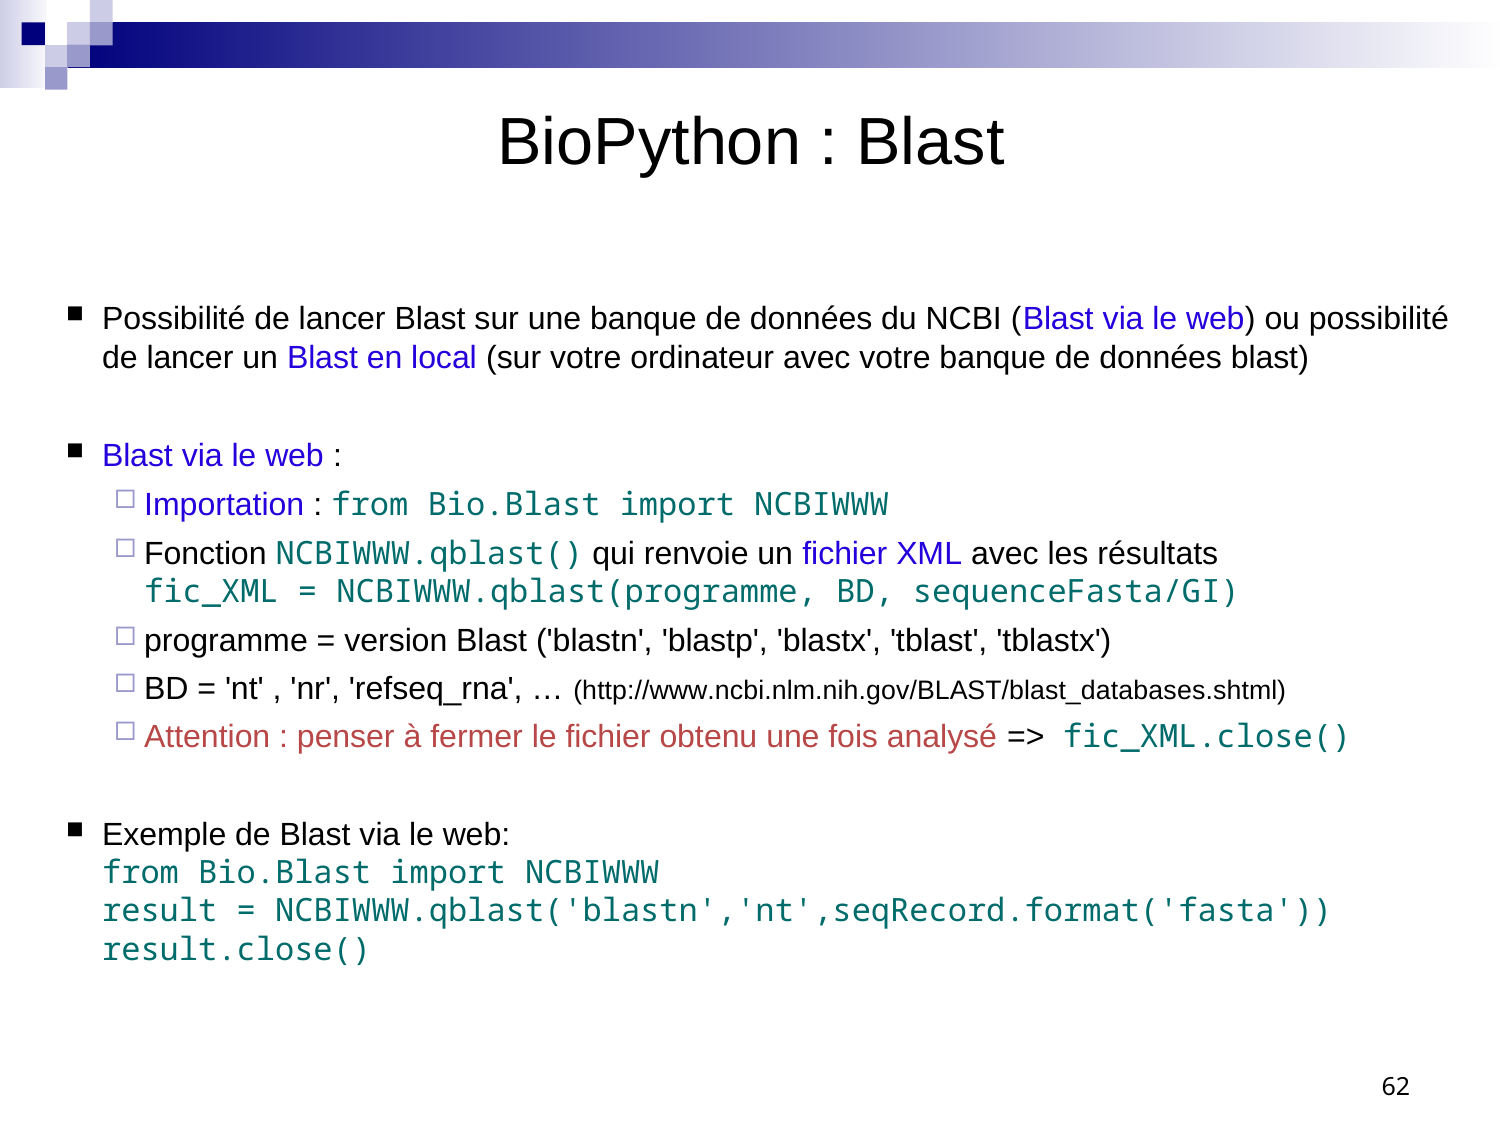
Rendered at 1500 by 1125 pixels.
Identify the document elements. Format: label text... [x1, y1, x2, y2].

list Possibilité de lancer Blast sur une banque de données du NCBI (Blast via le web) ou possibilité de lancer un Blast en local (sur votre ordinateur avec votre banque de données blast) Blast via le web : Importation : from Bio.Blast import NCBIWWW Fonction NCBIWWW.qblast() qui renvoie un fichier XML avec les résultats fic_XML = NCBIWWW.qblast(programme, BD, sequenceFasta/GI) programme = version Blast ('blastn', 'blastp', 'blastx', 'tblast', 'tblastx') BD = 'nt' , 'nr', 'refseq_rna', … (http://www.ncbi.nlm.nih.gov/BLAST/blast_databases.shtml) Attention : penser à fermer le fichier obtenu une fois analysé => fic_XML.close() Exemple de Blast via le web: from Bio.Blast import NCBIWWW result = NCBIWWW.qblast('blastn','nt',seqRecord.format('fasta')) result.close() [51, 290, 1466, 1018]
title BioPython : Blast [53, 69, 1449, 207]
